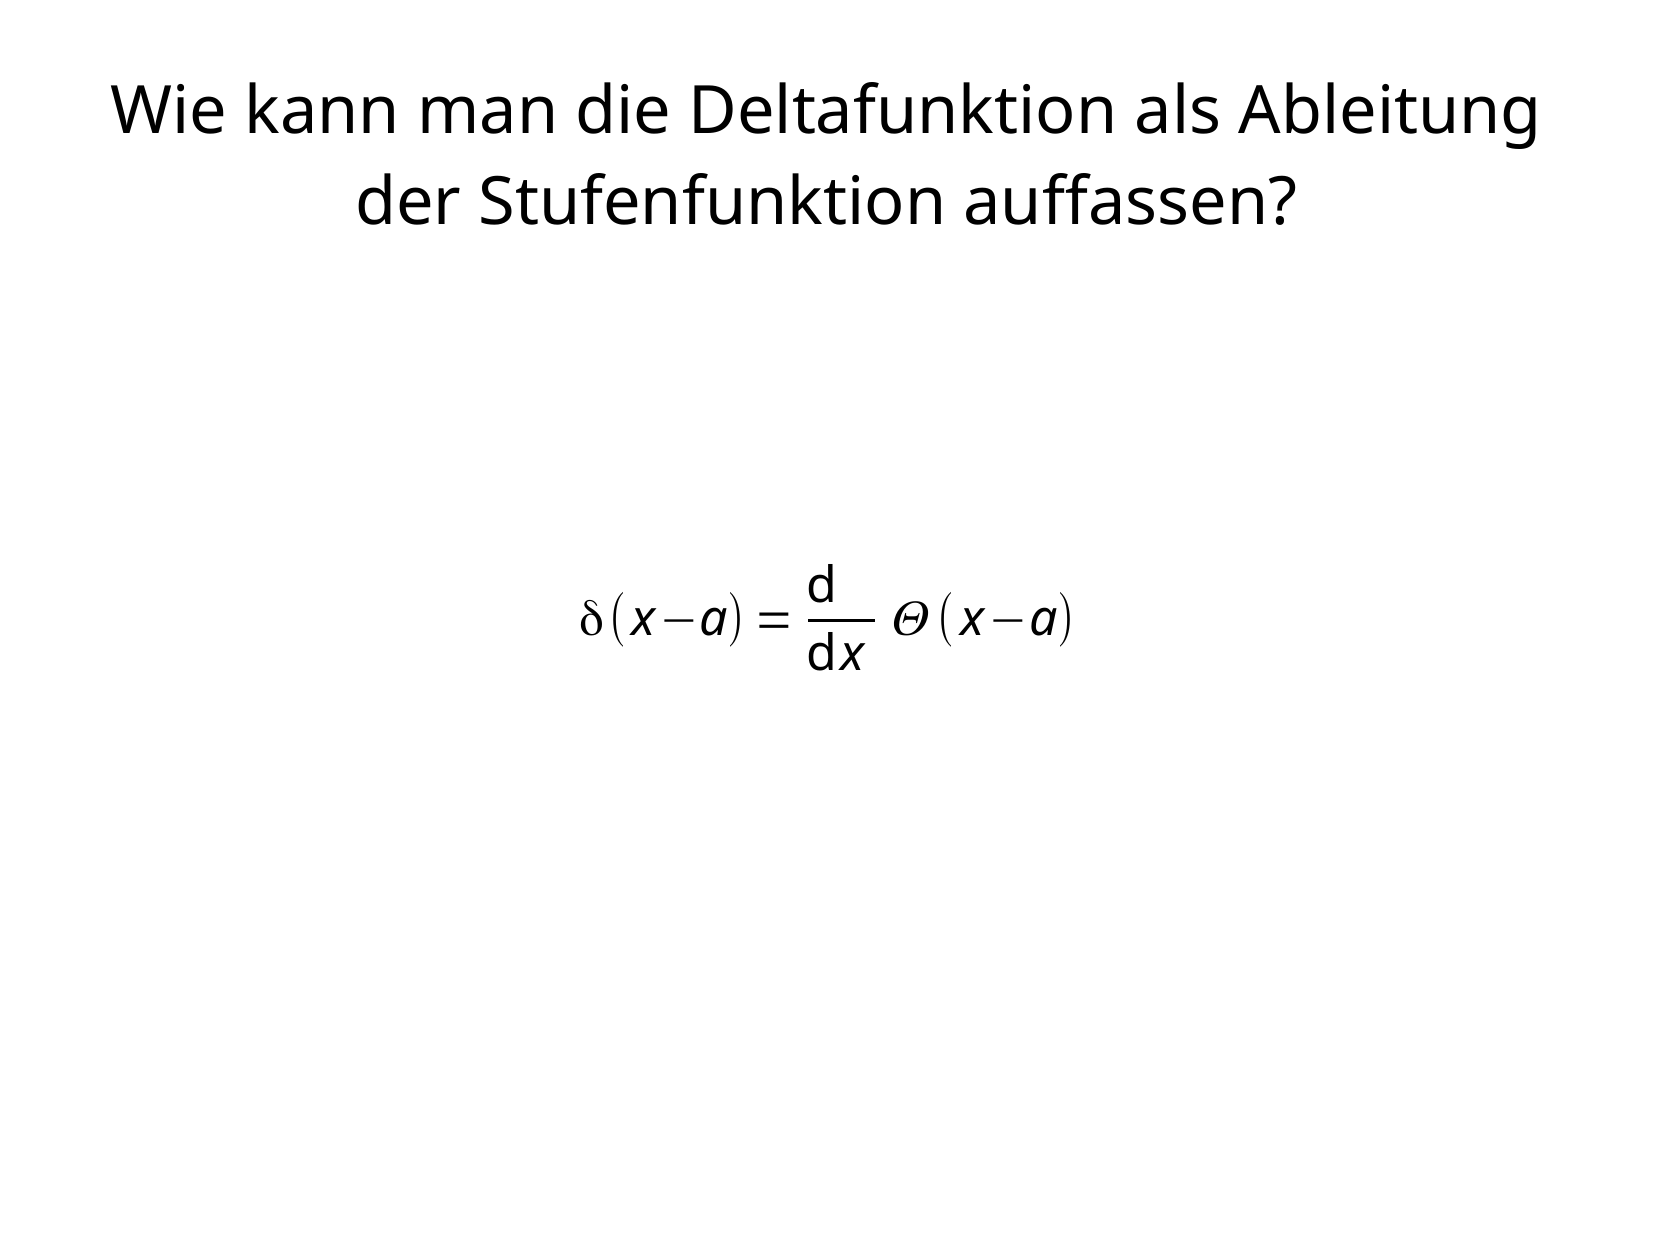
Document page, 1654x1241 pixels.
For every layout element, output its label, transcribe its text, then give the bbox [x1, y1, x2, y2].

title Wie kann man die Deltafunktion als Ableitung der Stufenfunktion auffassen? [82, 49, 1571, 257]
chart [573, 555, 1081, 685]
